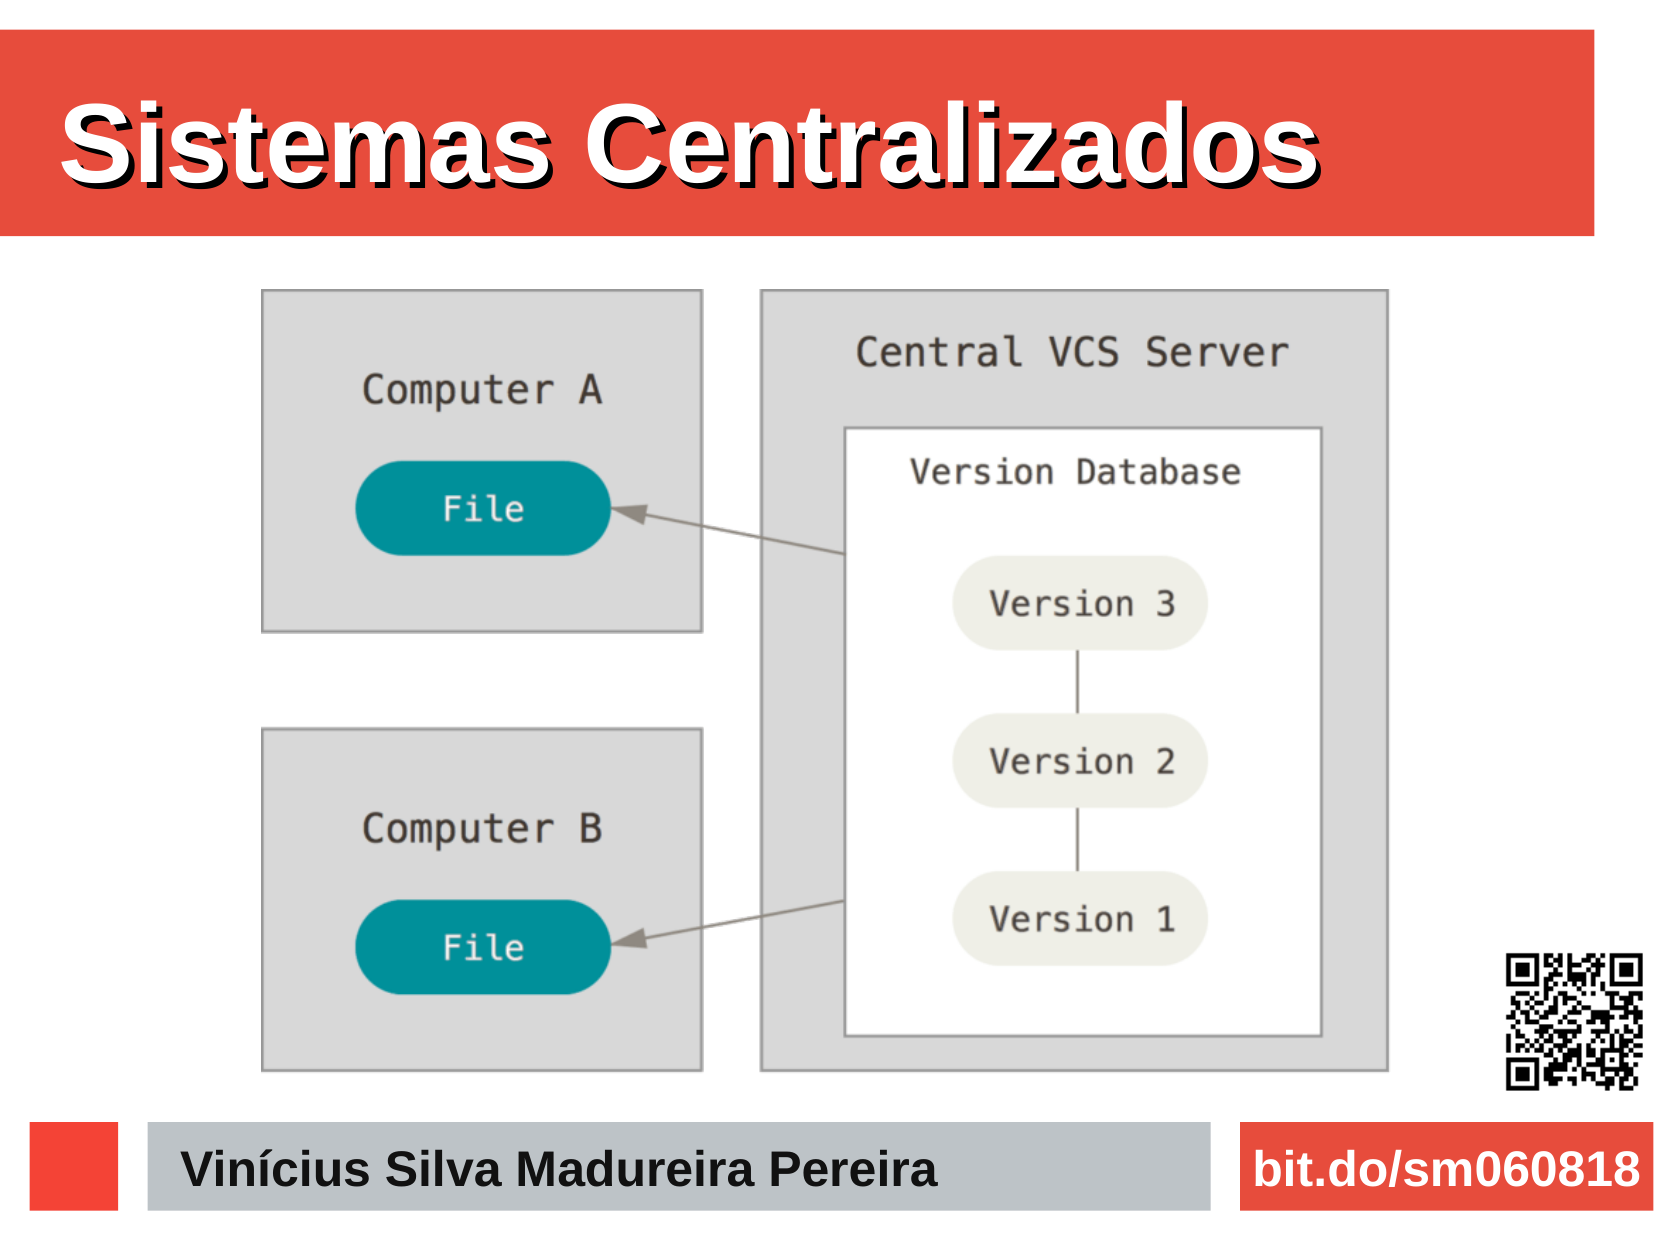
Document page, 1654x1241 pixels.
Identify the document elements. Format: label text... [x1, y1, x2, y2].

title Sistemas Centralizados [59, 59, 1595, 207]
text_box Vinícius Silva Madureira Pereira [165, 1133, 1170, 1205]
text_box bit.do/sm060818 [1228, 1133, 1654, 1205]
picture [1497, 944, 1654, 1102]
picture [261, 289, 1392, 1076]
